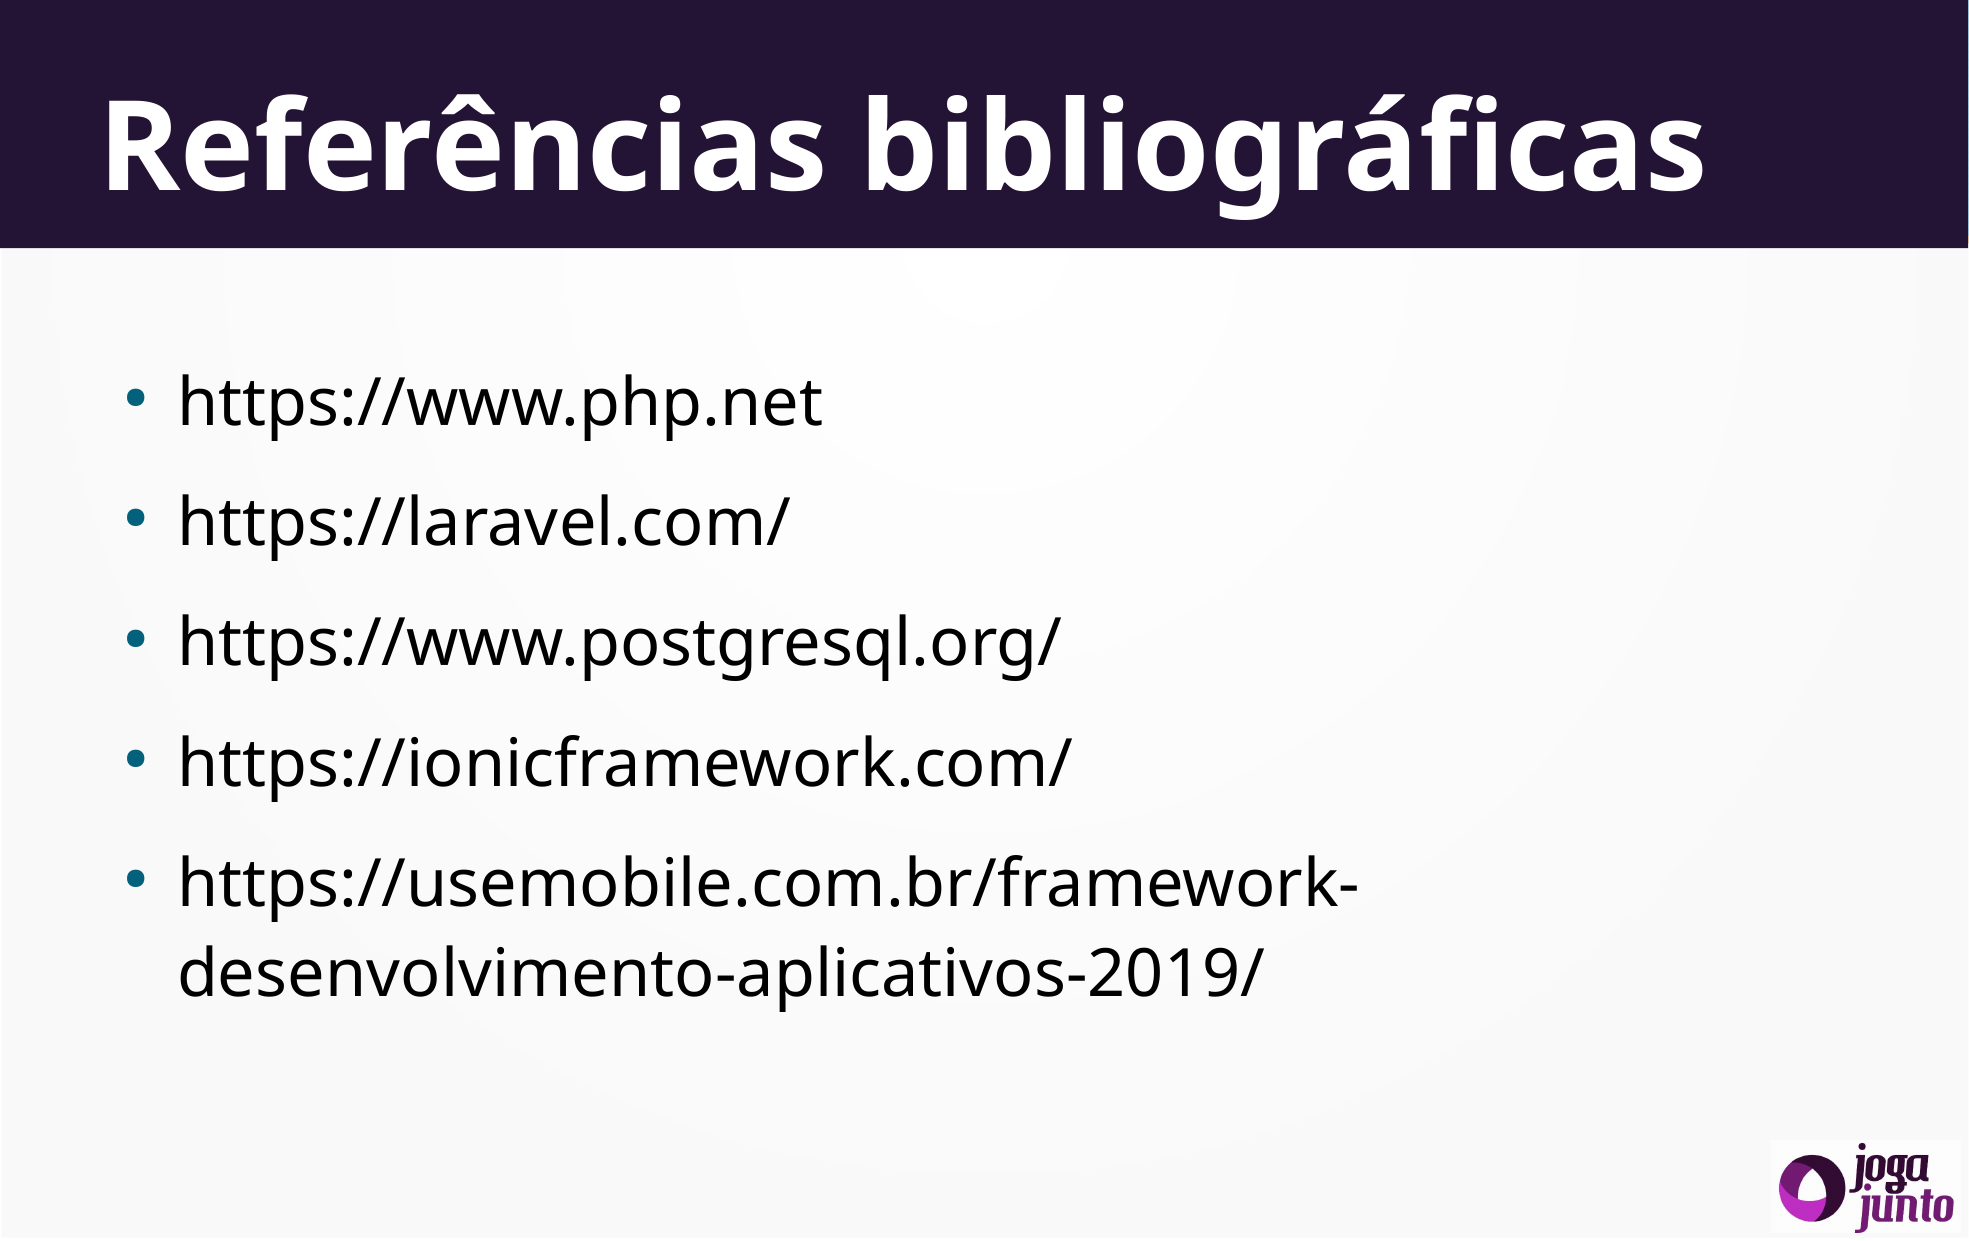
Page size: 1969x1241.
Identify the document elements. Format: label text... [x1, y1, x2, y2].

list https://www.php.net https://laravel.com/ https://www.postgresql.org/ https://ionicframework.com/ https://usemobile.com.br/framework-desenvolvimento-aplicativos-2019/ [106, 354, 1890, 1141]
picture [0, 249, 1969, 1241]
title Referências bibliográficas [98, 19, 1870, 227]
